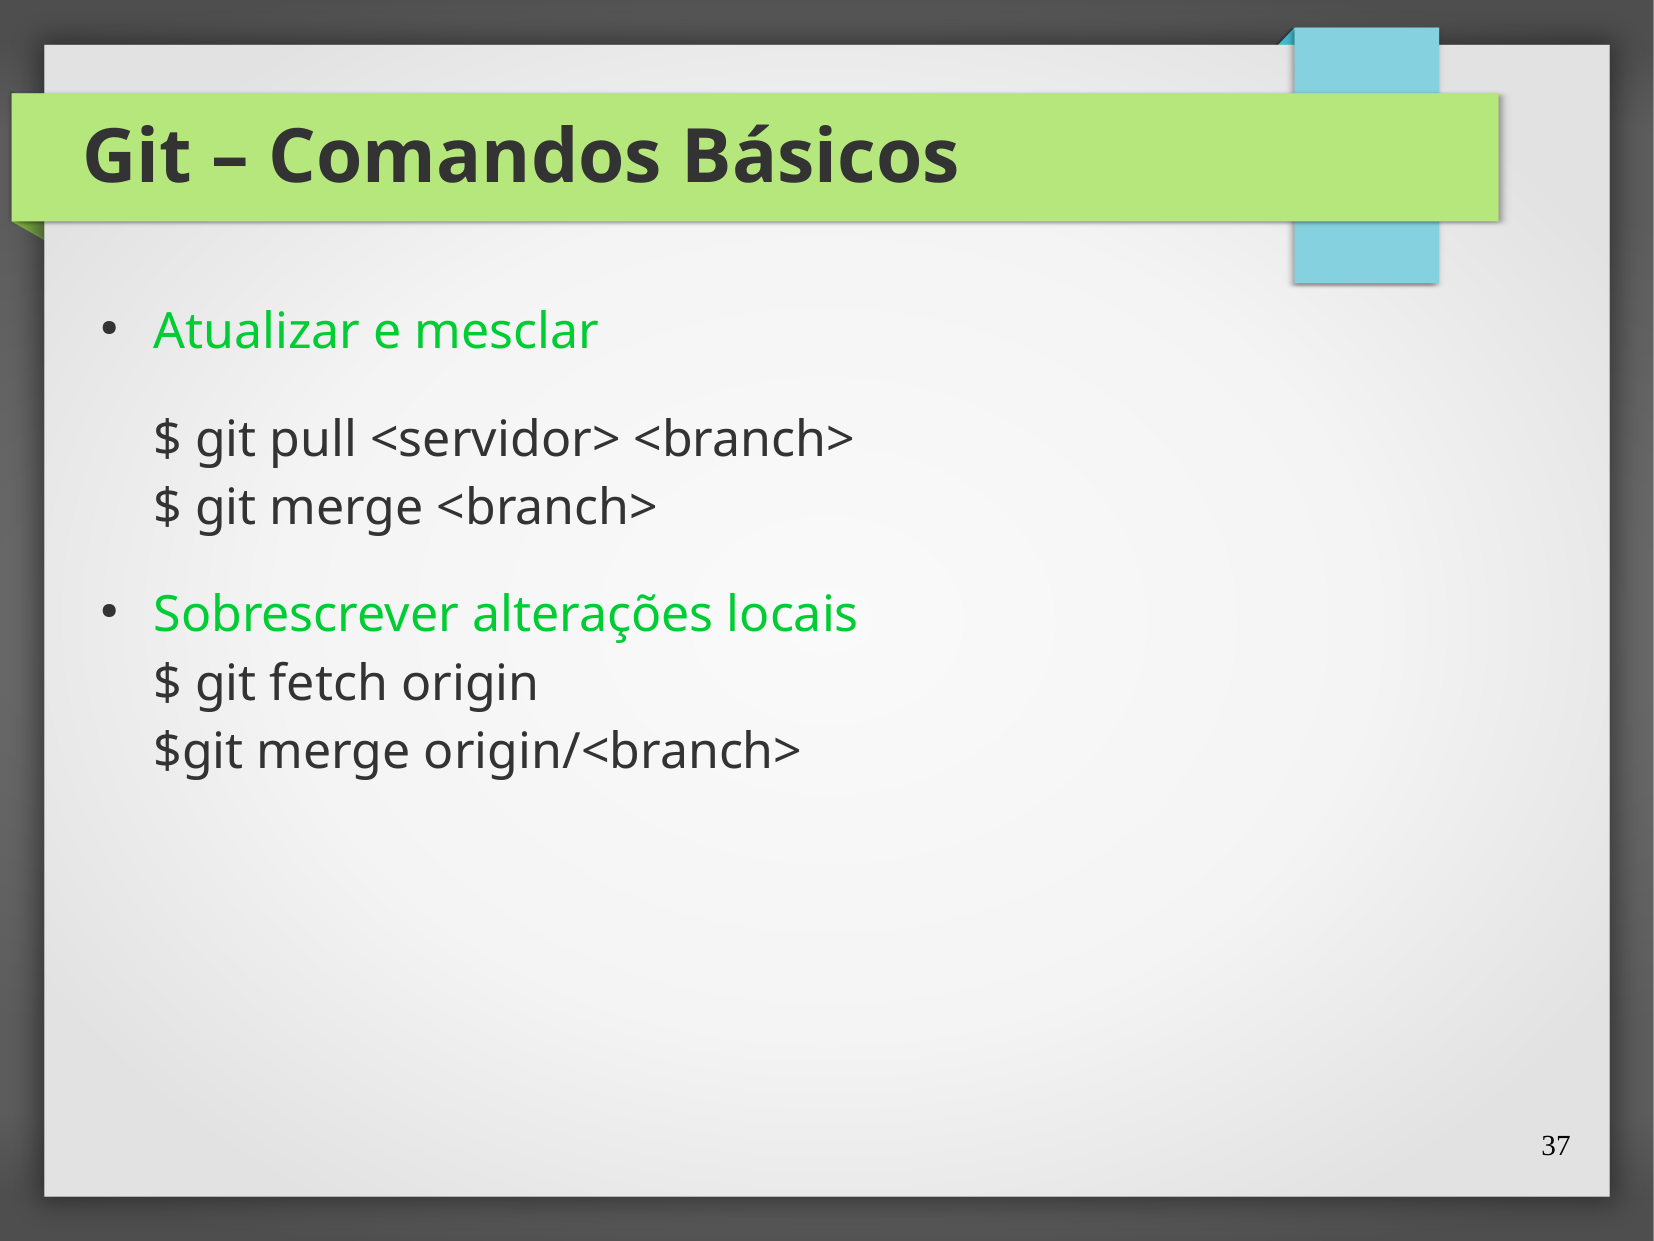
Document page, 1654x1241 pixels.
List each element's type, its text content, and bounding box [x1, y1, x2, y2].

picture [0, 0, 1654, 1241]
title Git – Comandos Básicos [82, 94, 1264, 213]
list Atualizar e mesclar $ git pull <servidor> <branch> $ git merge <branch> Sobrescrever alterações locais $ git fetch origin $git merge origin/<branch> [82, 295, 1571, 1015]
